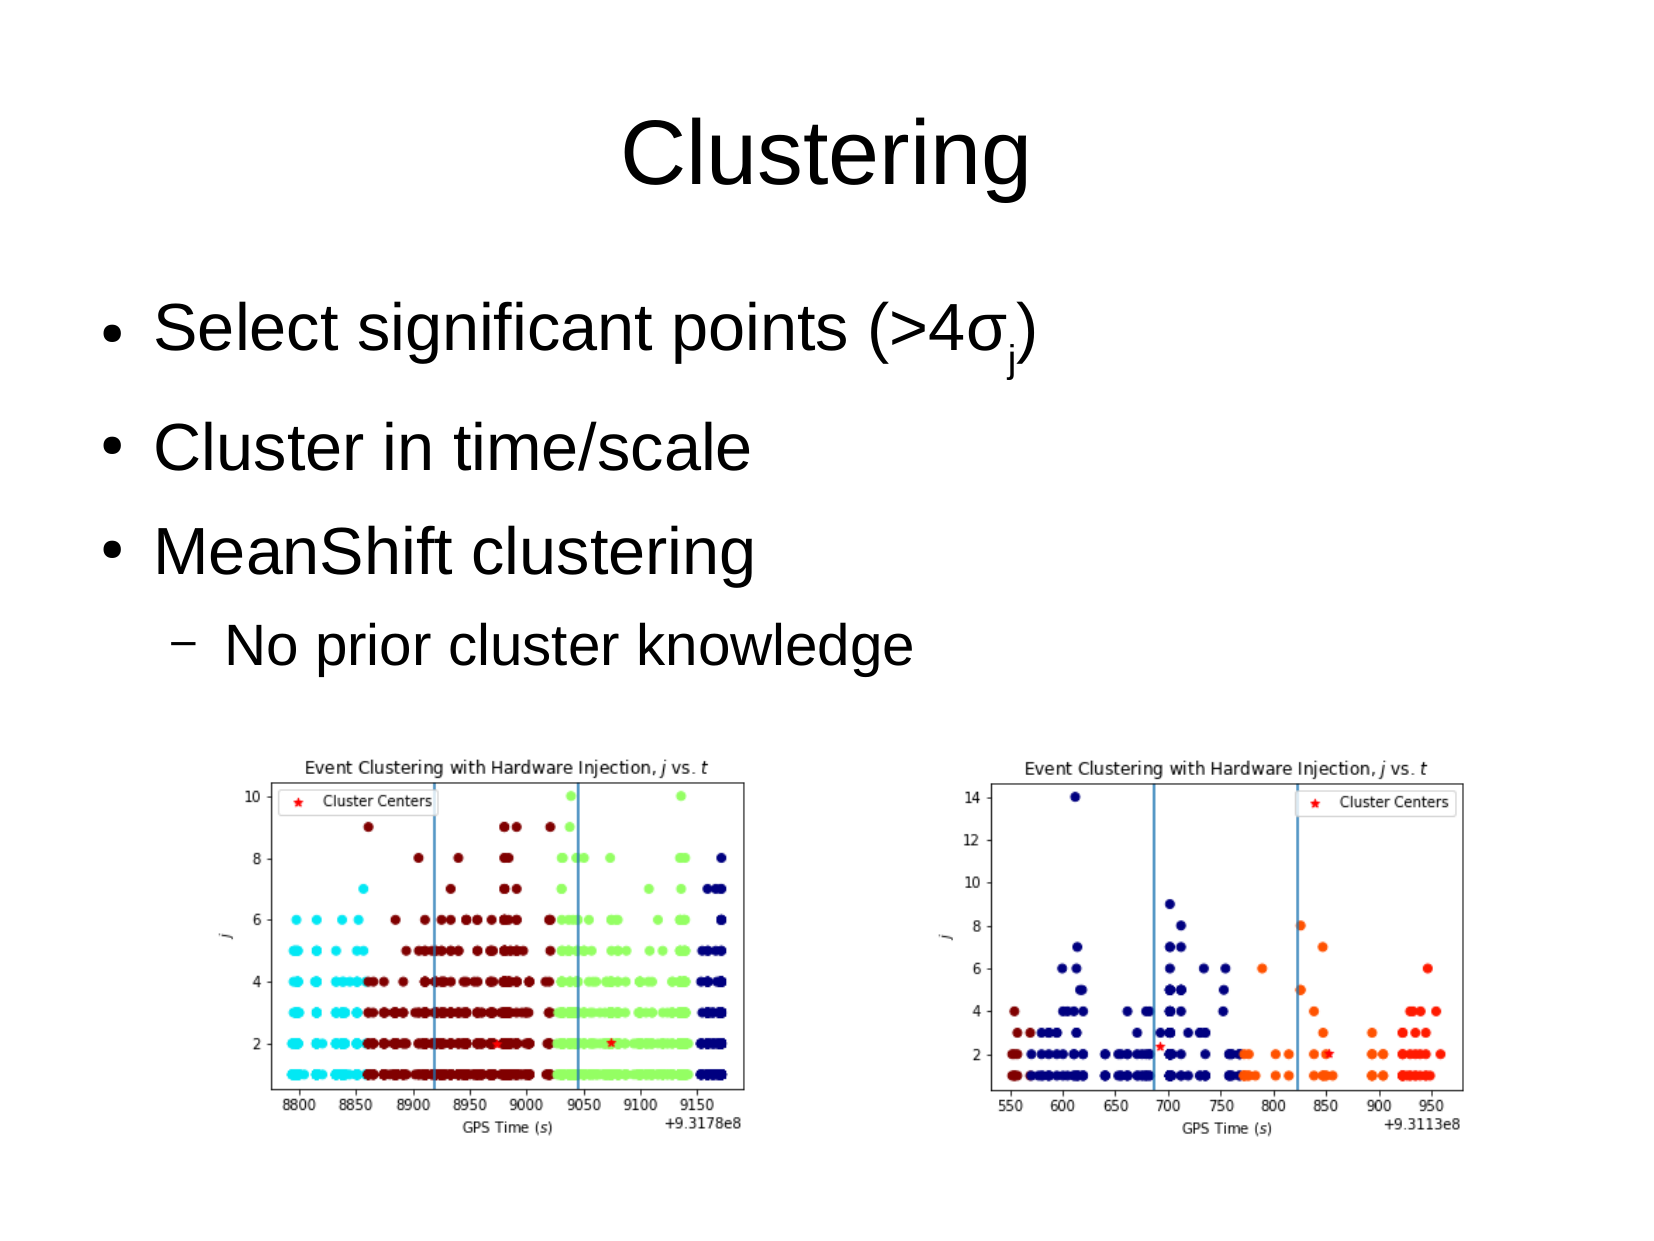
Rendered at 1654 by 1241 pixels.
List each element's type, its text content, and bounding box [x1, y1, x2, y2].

title Clustering [82, 49, 1571, 257]
picture [915, 734, 1523, 1141]
picture [195, 733, 804, 1141]
list Select significant points (>4σj) Cluster in time/scale MeanShift clustering No prior cluster knowledge [82, 290, 1571, 1010]
